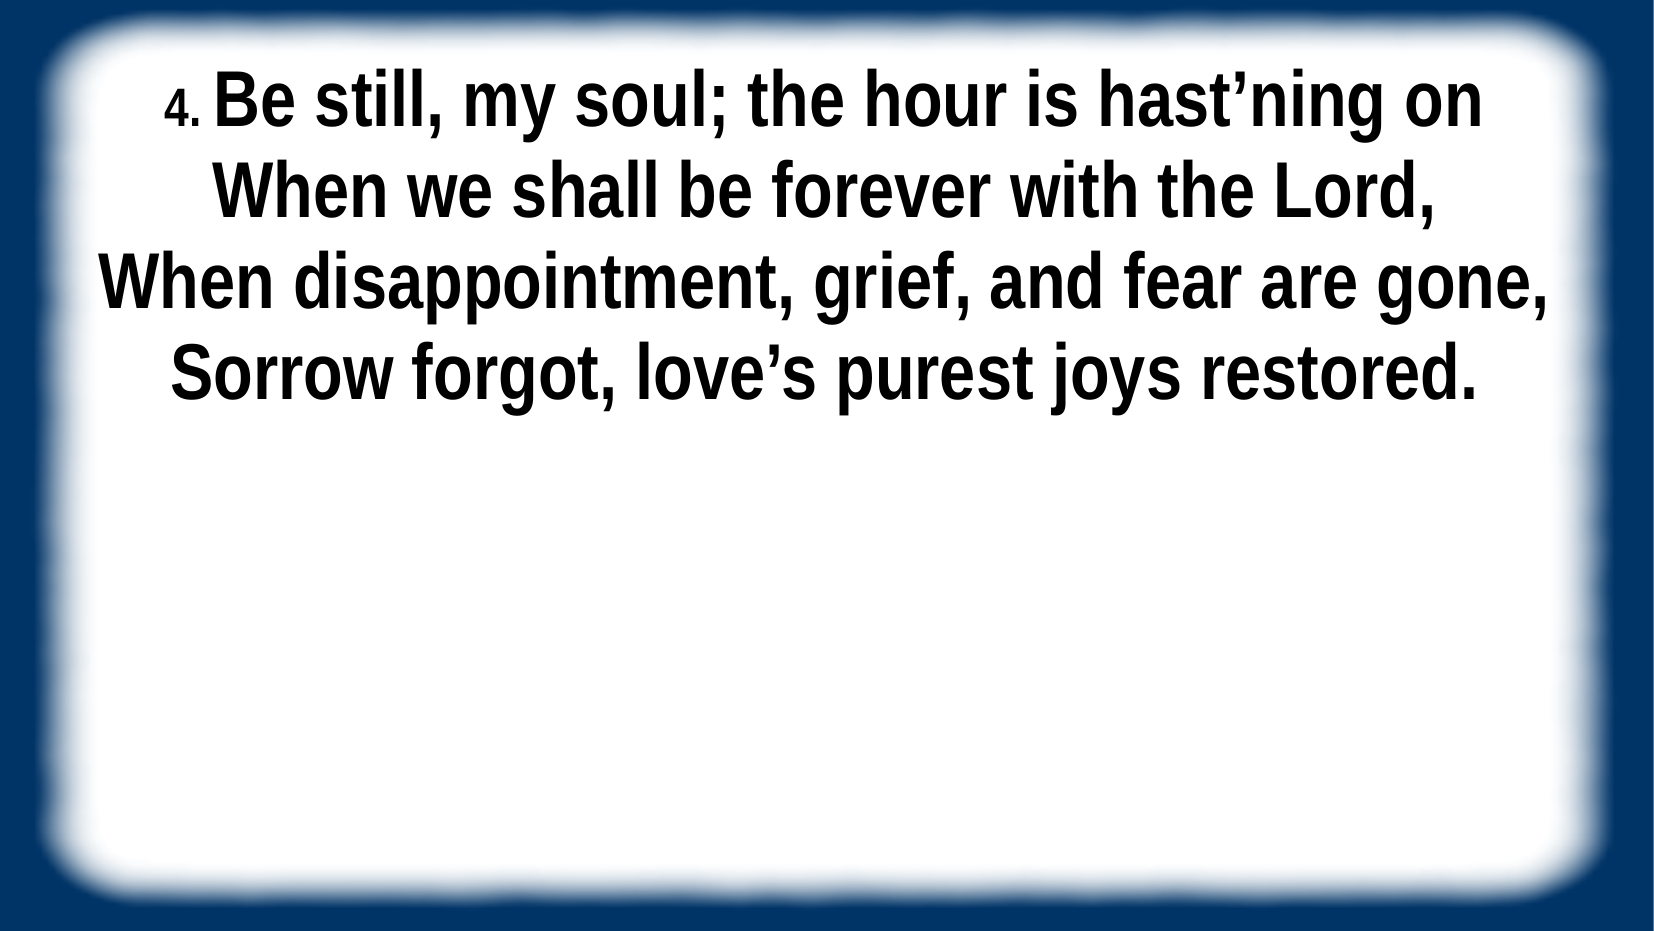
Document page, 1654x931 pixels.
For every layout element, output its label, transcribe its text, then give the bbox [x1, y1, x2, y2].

text_box 4. Be still, my soul; the hour is hast’ning on When we shall be forever with the Lord, When disappointment, grief, and fear are gone, Sorrow forgot, love’s purest joys restored. [75, 45, 1576, 436]
picture [0, 0, 1654, 931]
